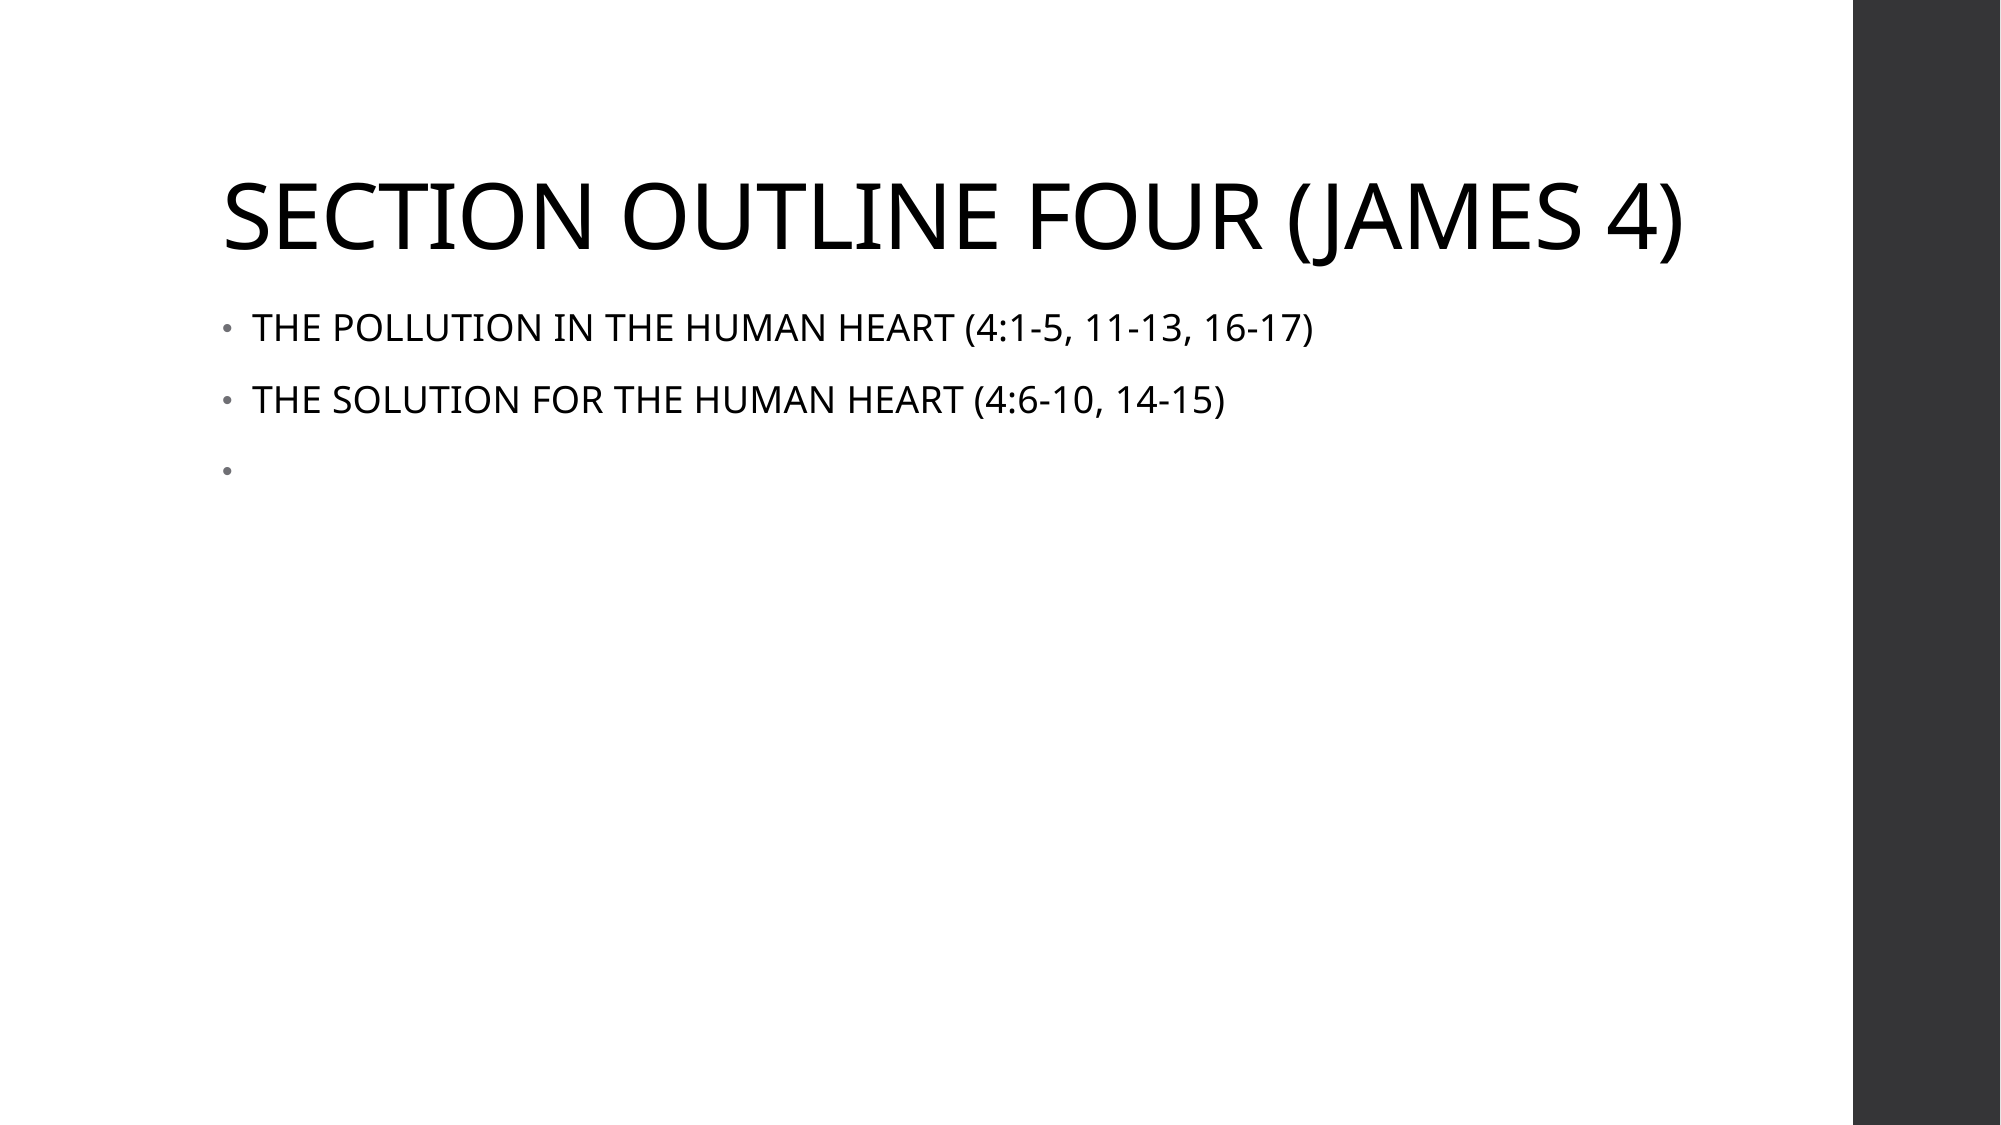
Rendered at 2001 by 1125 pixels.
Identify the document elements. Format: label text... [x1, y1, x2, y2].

list THE POLLUTION IN THE HUMAN HEART (4:1-5, 11-13, 16-17) THE SOLUTION FOR THE HUMAN HEART (4:6-10, 14-15) [206, 299, 1617, 1014]
title SECTION OUTLINE FOUR (JAMES 4) [206, 60, 1797, 278]
